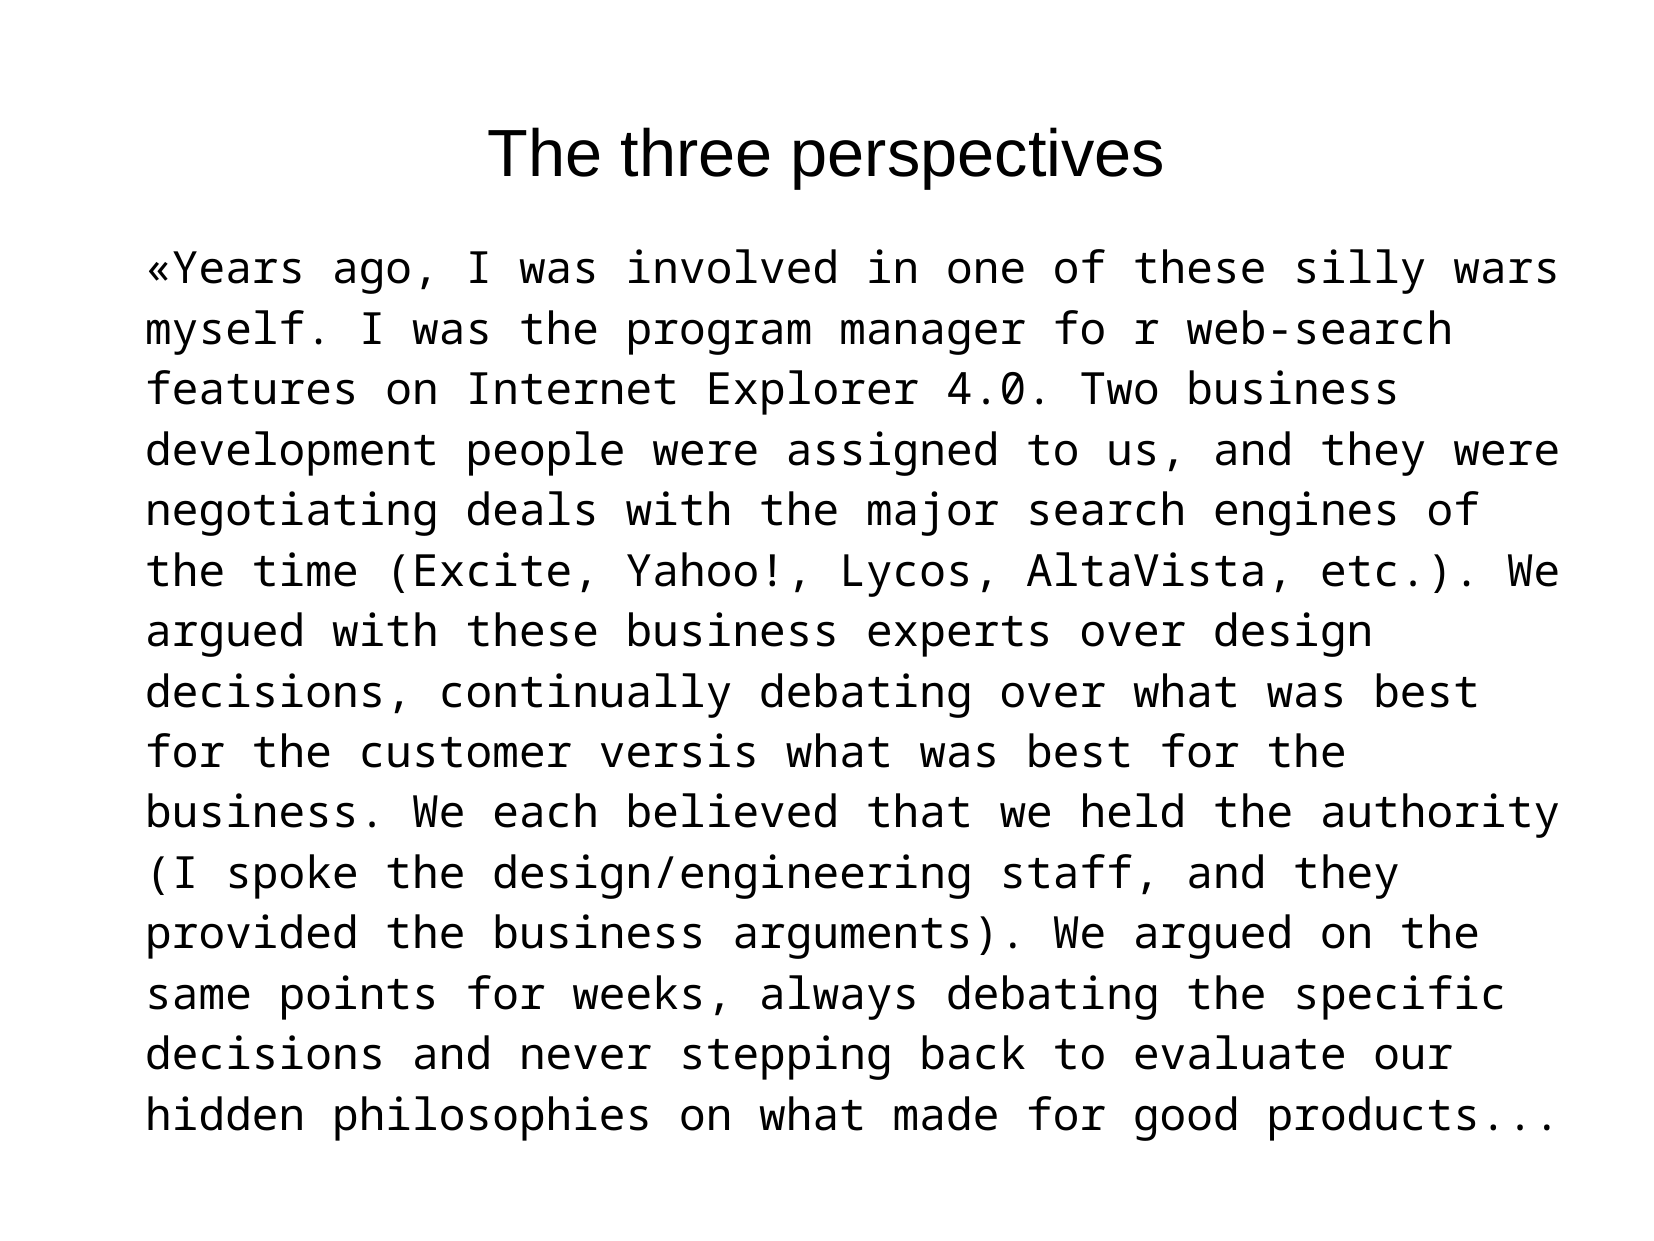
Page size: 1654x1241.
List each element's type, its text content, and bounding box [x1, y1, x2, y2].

title The three perspectives [82, 49, 1571, 236]
list «Years ago, I was involved in one of these silly wars myself. I was the program manager fo r web-search features on Internet Explorer 4.0. Two business development people were assigned to us, and they were negotiating deals with the major search engines of the time (Excite, Yahoo!, Lycos, AltaVista, etc.). We argued with these business experts over design decisions, continually debating over what was best for the customer versis what was best for the business. We each believed that we held the authority (I spoke the design/engineering staff, and they provided the business arguments). We argued on the same points for weeks, always debating the specific decisions and never stepping back to evaluate our hidden philosophies on what made for good products... [82, 236, 1571, 1170]
